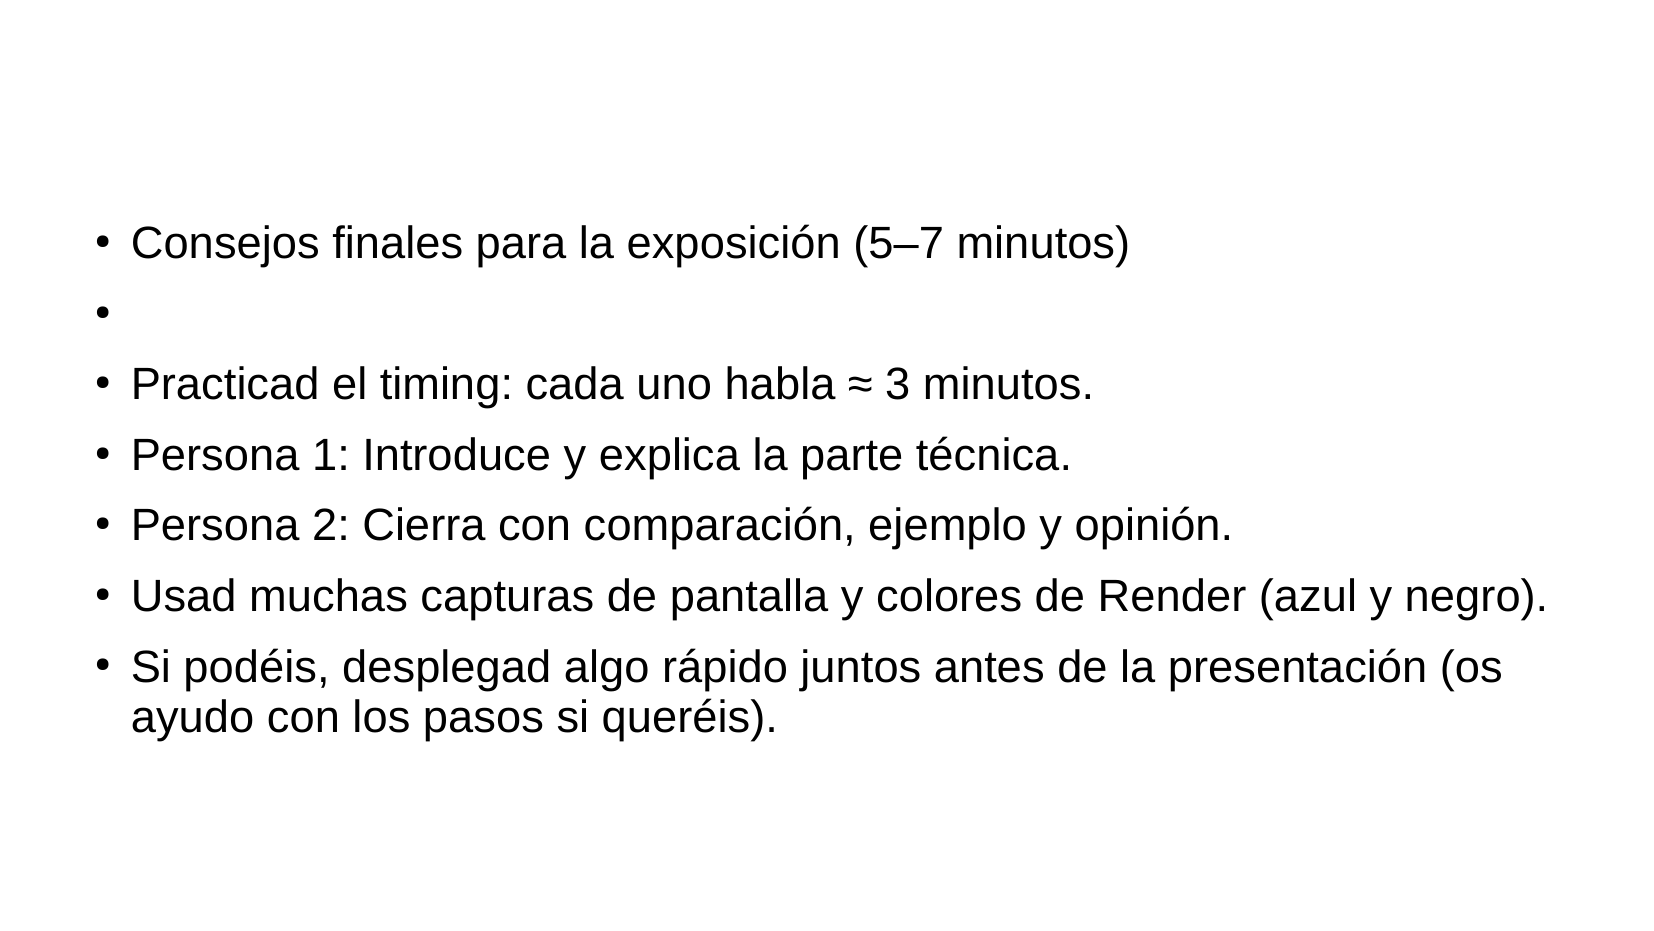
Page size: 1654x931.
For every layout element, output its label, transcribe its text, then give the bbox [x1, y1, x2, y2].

list Consejos finales para la exposición (5–7 minutos) Practicad el timing: cada uno habla ≈ 3 minutos. Persona 1: Introduce y explica la parte técnica. Persona 2: Cierra con comparación, ejemplo y opinión. Usad muchas capturas de pantalla y colores de Render (azul y negro). Si podéis, desplegad algo rápido juntos antes de la presentación (os ayudo con los pasos si queréis). [82, 217, 1571, 758]
